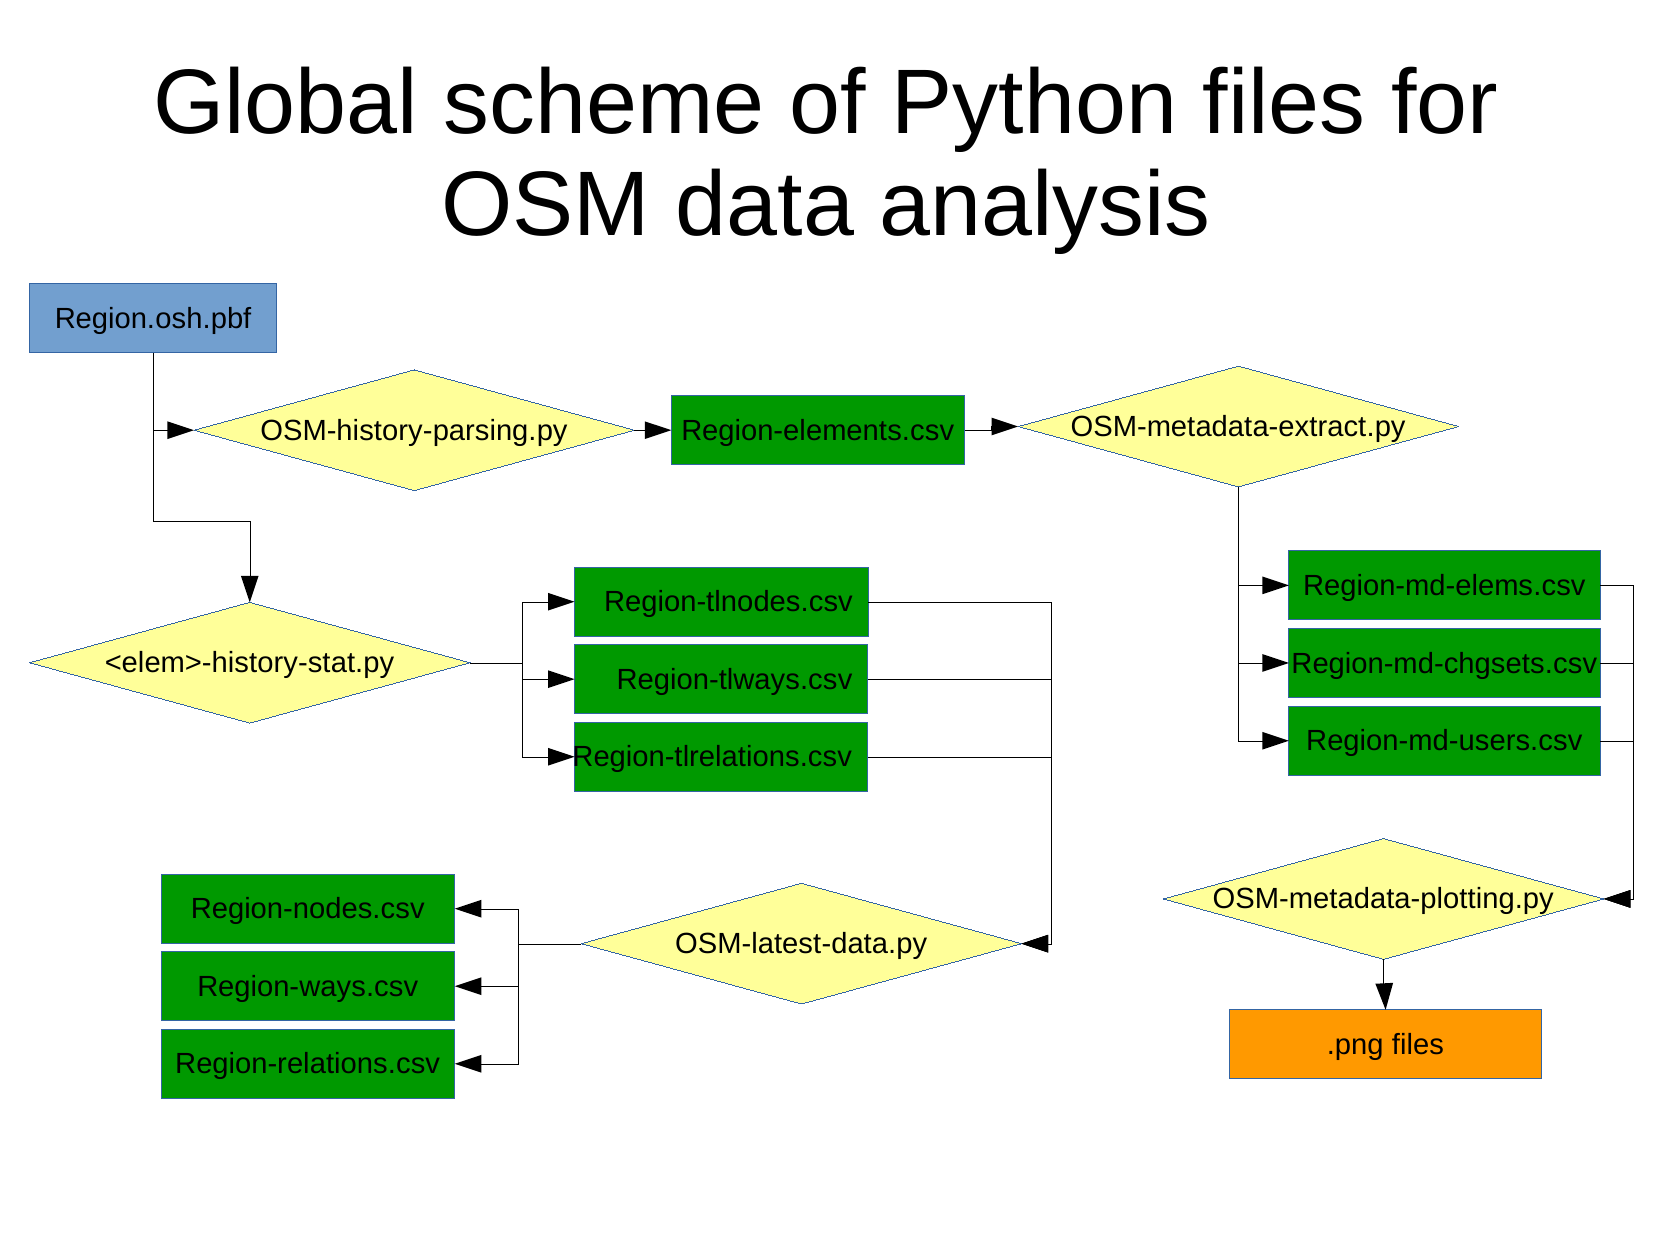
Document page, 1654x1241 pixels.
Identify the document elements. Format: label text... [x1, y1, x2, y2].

text_box Region-md-users.csv [1288, 706, 1601, 776]
text_box Region.osh.pbf [29, 283, 277, 353]
text_box OSM-latest-data.py [581, 883, 1021, 1004]
text_box OSM-history-parsing.py [194, 369, 634, 491]
text_box Region-md-chgsets.csv [1288, 628, 1601, 698]
text_box Region-relations.csv [161, 1029, 455, 1099]
text_box OSM-metadata-plotting.py [1163, 838, 1604, 960]
text_box <elem>-history-stat.py [29, 602, 471, 724]
text_box Region-elements.csv [671, 395, 965, 465]
text_box .png files [1229, 1009, 1542, 1079]
text_box Region-md-elems.csv [1288, 550, 1601, 620]
text_box Region-tlrelations.csv [574, 722, 868, 792]
title Global scheme of Python files for OSM data analysis [82, 49, 1571, 257]
text_box Region-ways.csv [161, 951, 455, 1021]
text_box Region-tlnodes.csv [574, 567, 869, 637]
text_box Region-tlways.csv [574, 644, 868, 714]
text_box OSM-metadata-extract.py [1019, 366, 1459, 487]
text_box Region-nodes.csv [161, 874, 455, 944]
